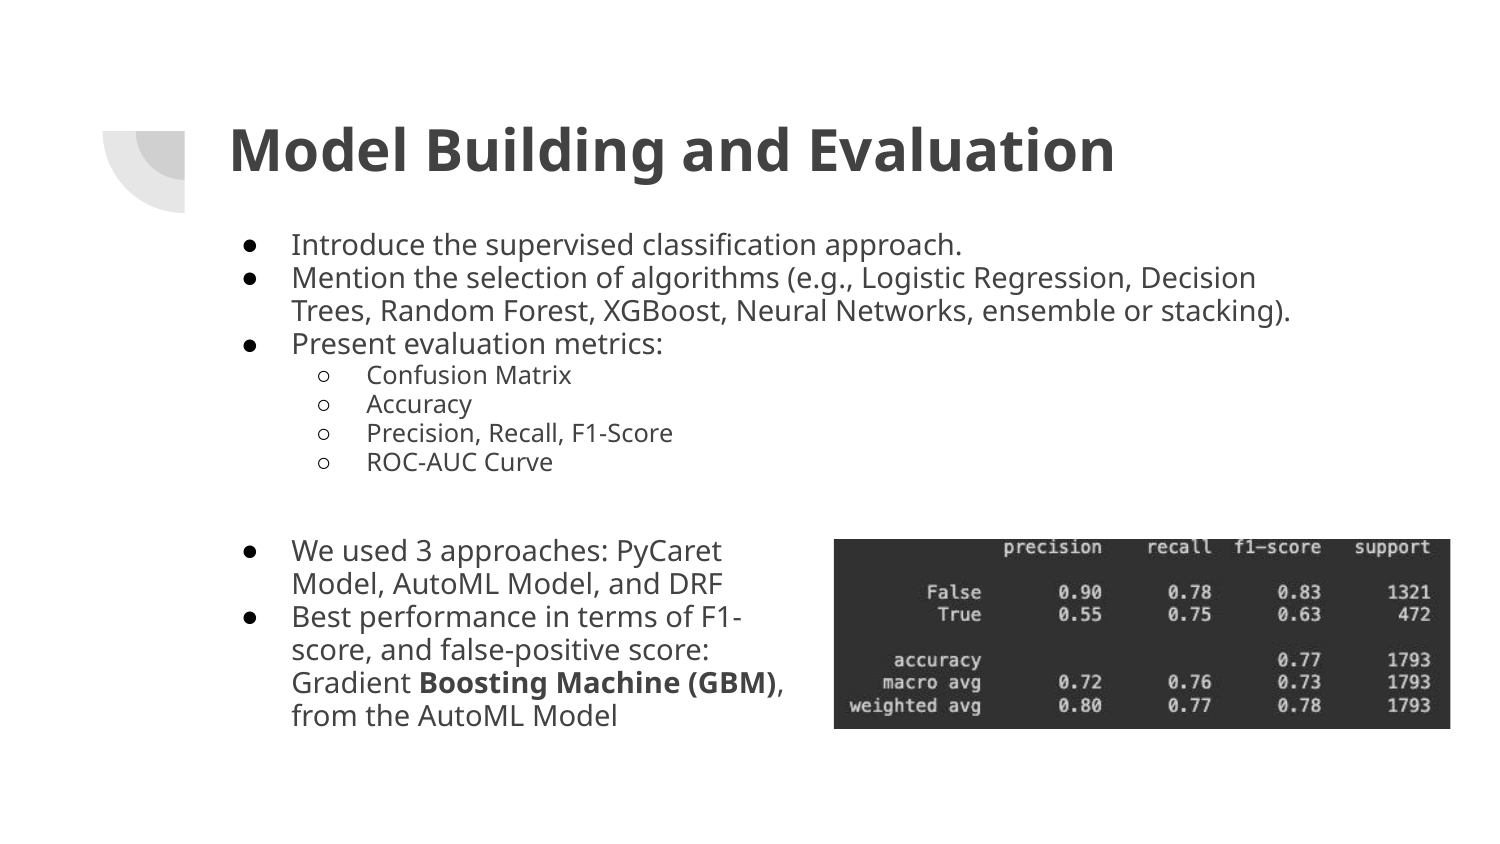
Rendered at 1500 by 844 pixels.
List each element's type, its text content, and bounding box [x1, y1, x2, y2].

list We used 3 approaches: PyCaret Model, AutoML Model, and DRF Best performance in terms of F1-score, and false-positive score: Gradient Boosting Machine (GBM), from the AutoML Model [201, 519, 818, 765]
title Model Building and Evaluation [213, 98, 1368, 263]
list Introduce the supervised classification approach. Mention the selection of algorithms (e.g., Logistic Regression, Decision Trees, Random Forest, XGBoost, Neural Networks, ensemble or stacking). Present evaluation metrics: Confusion Matrix Accuracy Precision, Recall, F1-Score ROC-AUC Curve [201, 213, 1355, 524]
picture [833, 539, 1451, 729]
